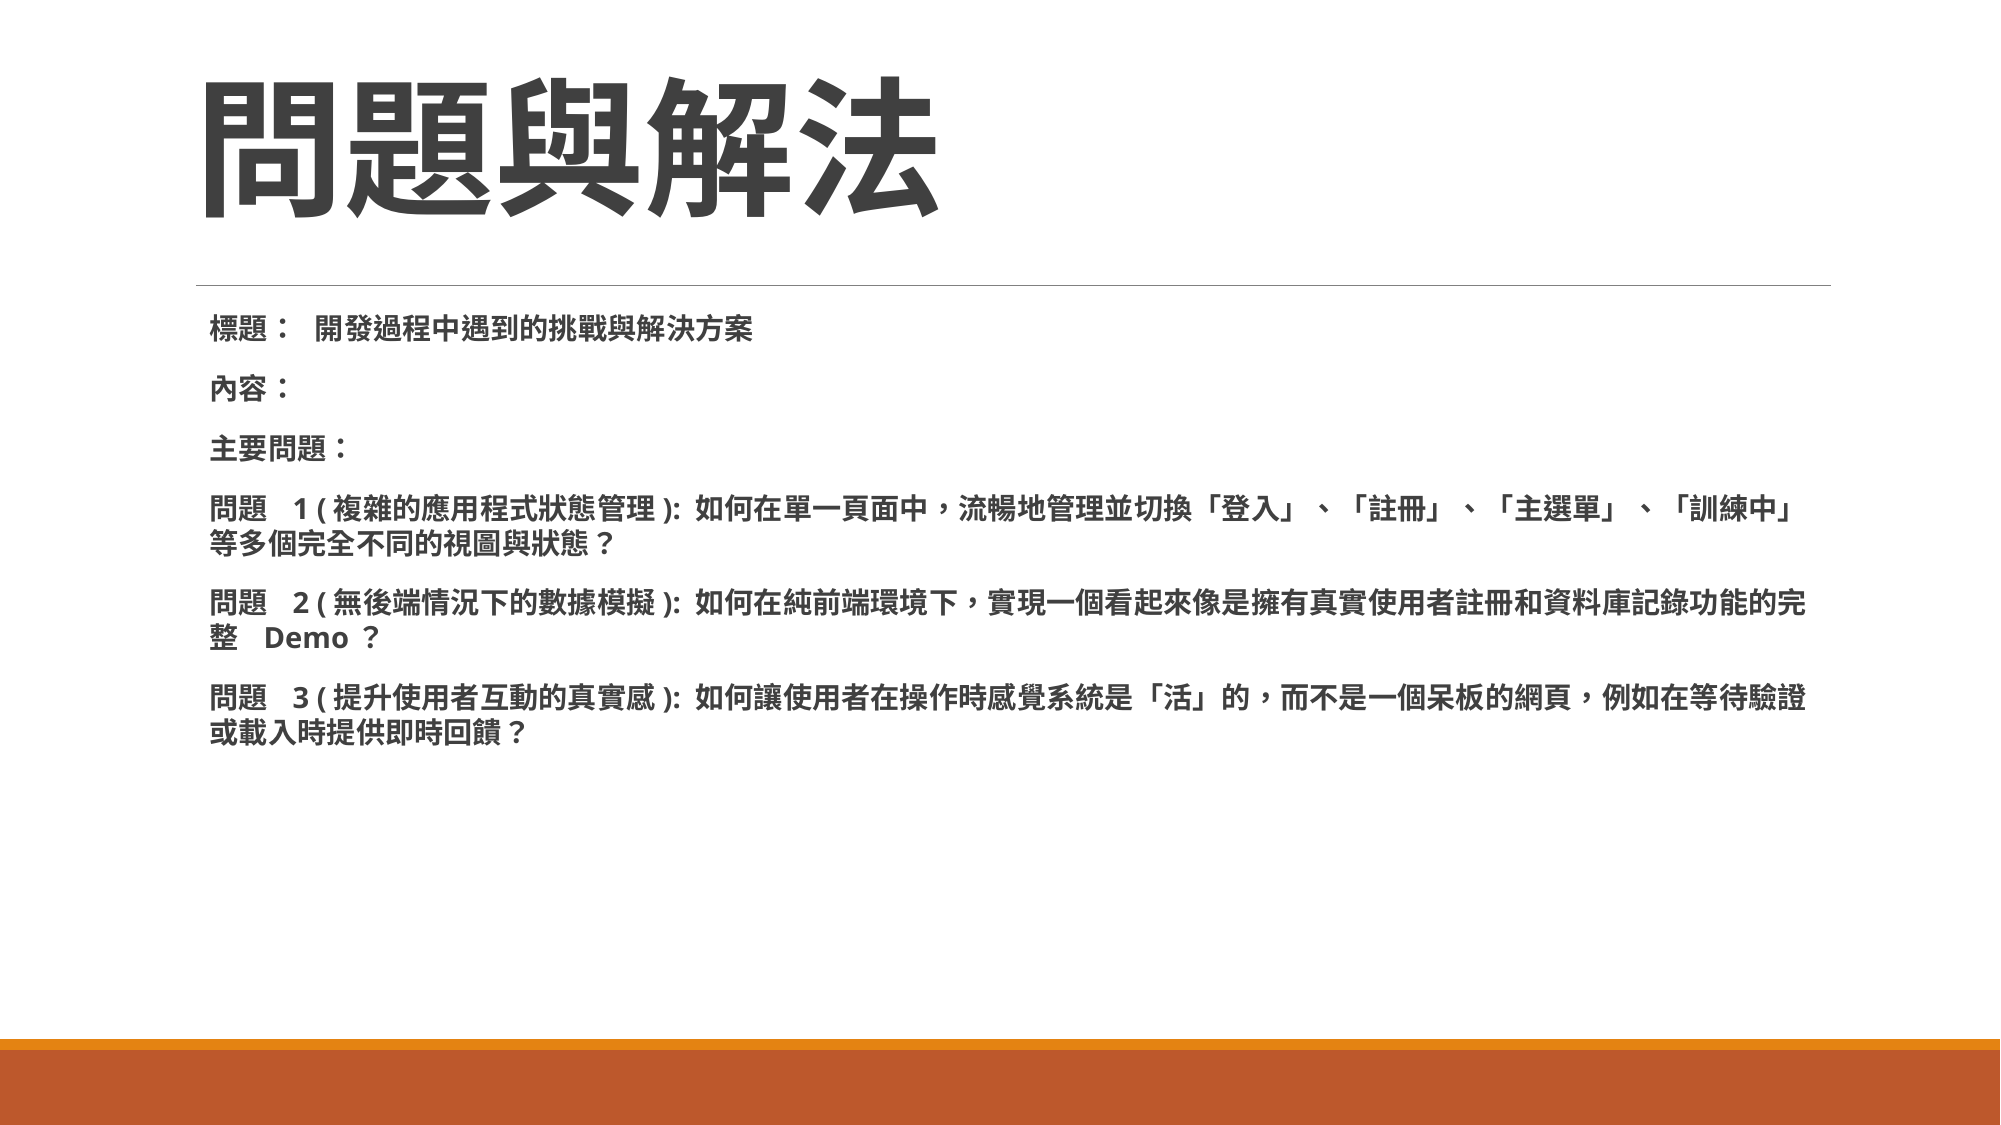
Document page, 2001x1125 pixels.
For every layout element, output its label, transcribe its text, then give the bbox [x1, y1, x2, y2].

title 問題與解法 [180, 47, 1830, 285]
list 標題： 開發過程中遇到的挑戰與解決方案 內容： 主要問題： 問題 1 (複雜的應用程式狀態管理): 如何在單一頁面中，流暢地管理並切換「登入」、「註冊」、「主選單」、「訓練中」等多個完全不同的視圖與狀態？ 問題 2 (無後端情況下的數據模擬): 如何在純前端環境下，實現一個看起來像是擁有真實使用者註冊和資料庫記錄功能的完整 Demo？ 問題 3 (提升使用者互動的真實感): 如何讓使用者在操作時感覺系統是「活」的，而不是一個呆板的網頁，例如在等待驗證或載入時提供即時回饋？ [180, 302, 1830, 963]
